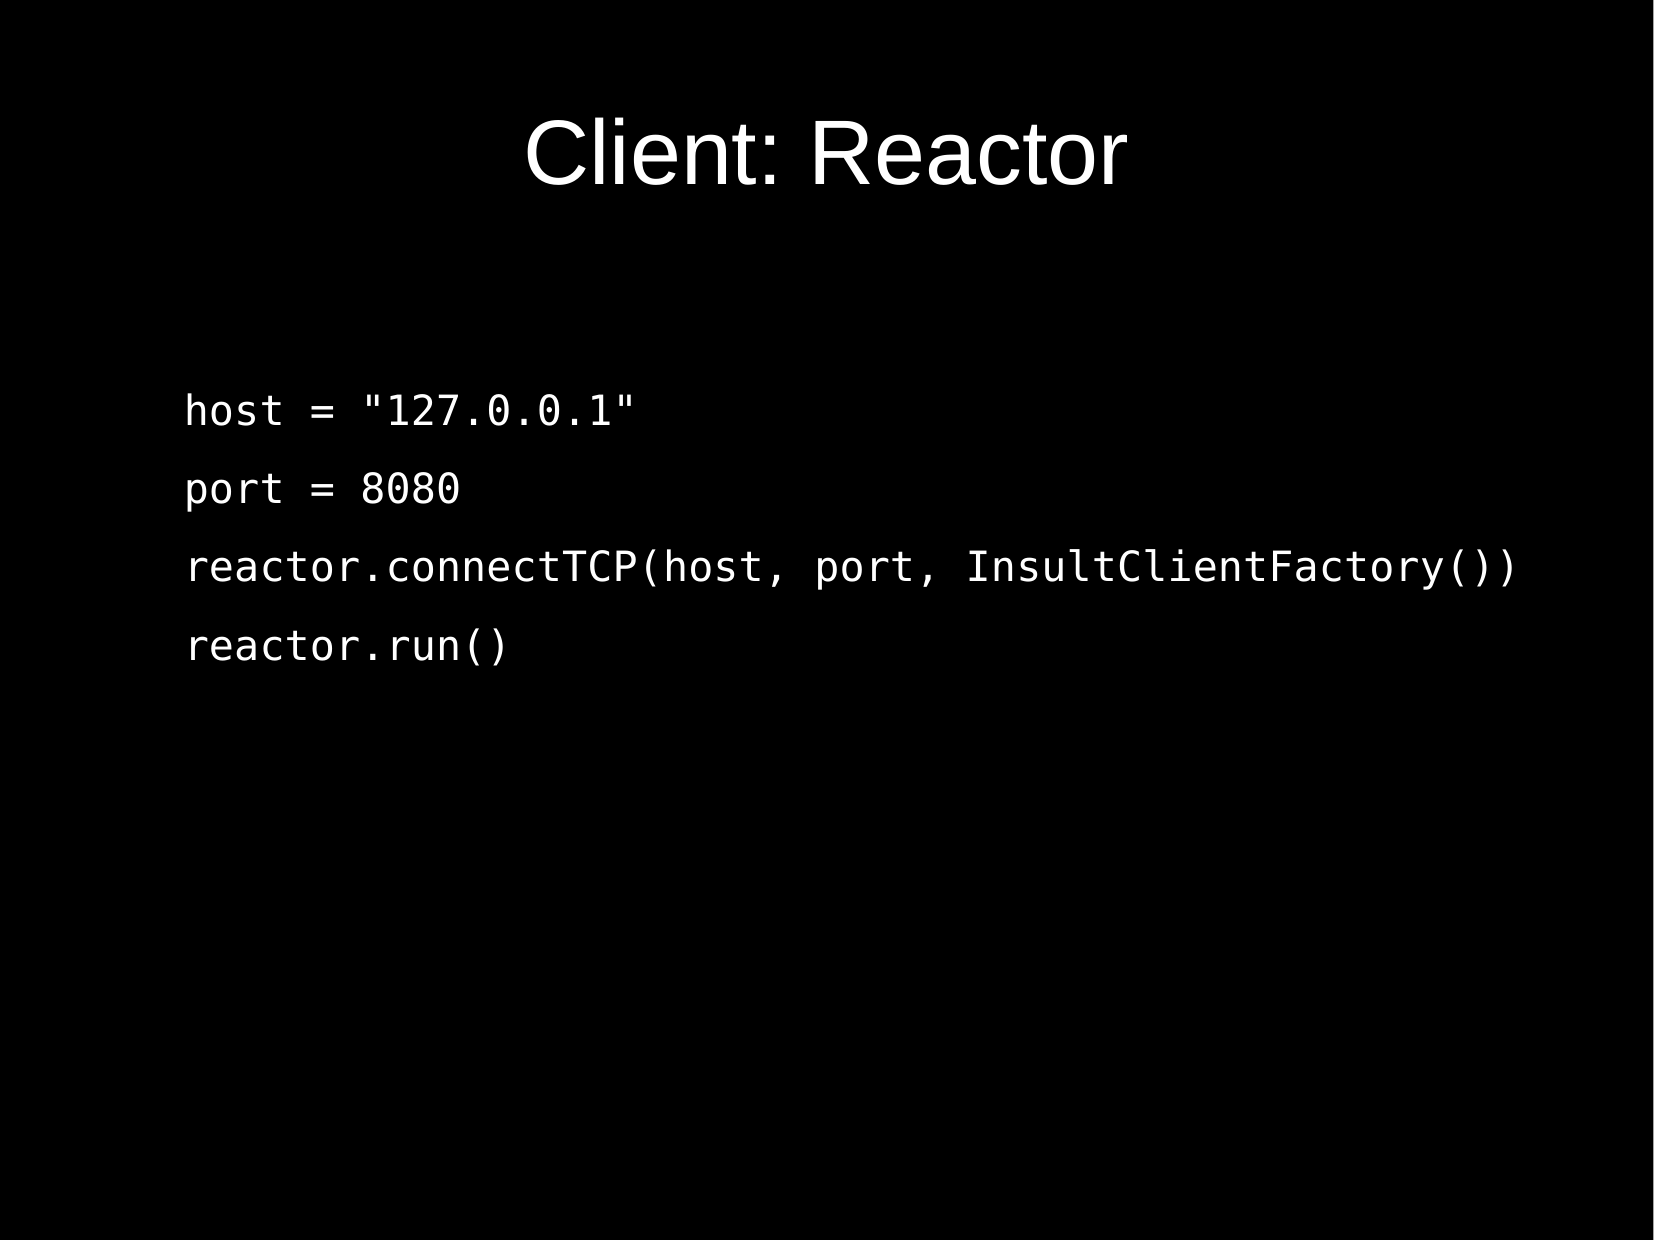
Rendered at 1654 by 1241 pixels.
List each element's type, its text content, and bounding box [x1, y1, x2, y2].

list host = "127.0.0.1" port = 8080 reactor.connectTCP(host, port, InsultClientFactory()) reactor.run() [82, 290, 1571, 1094]
title Client: Reactor [82, 56, 1571, 250]
